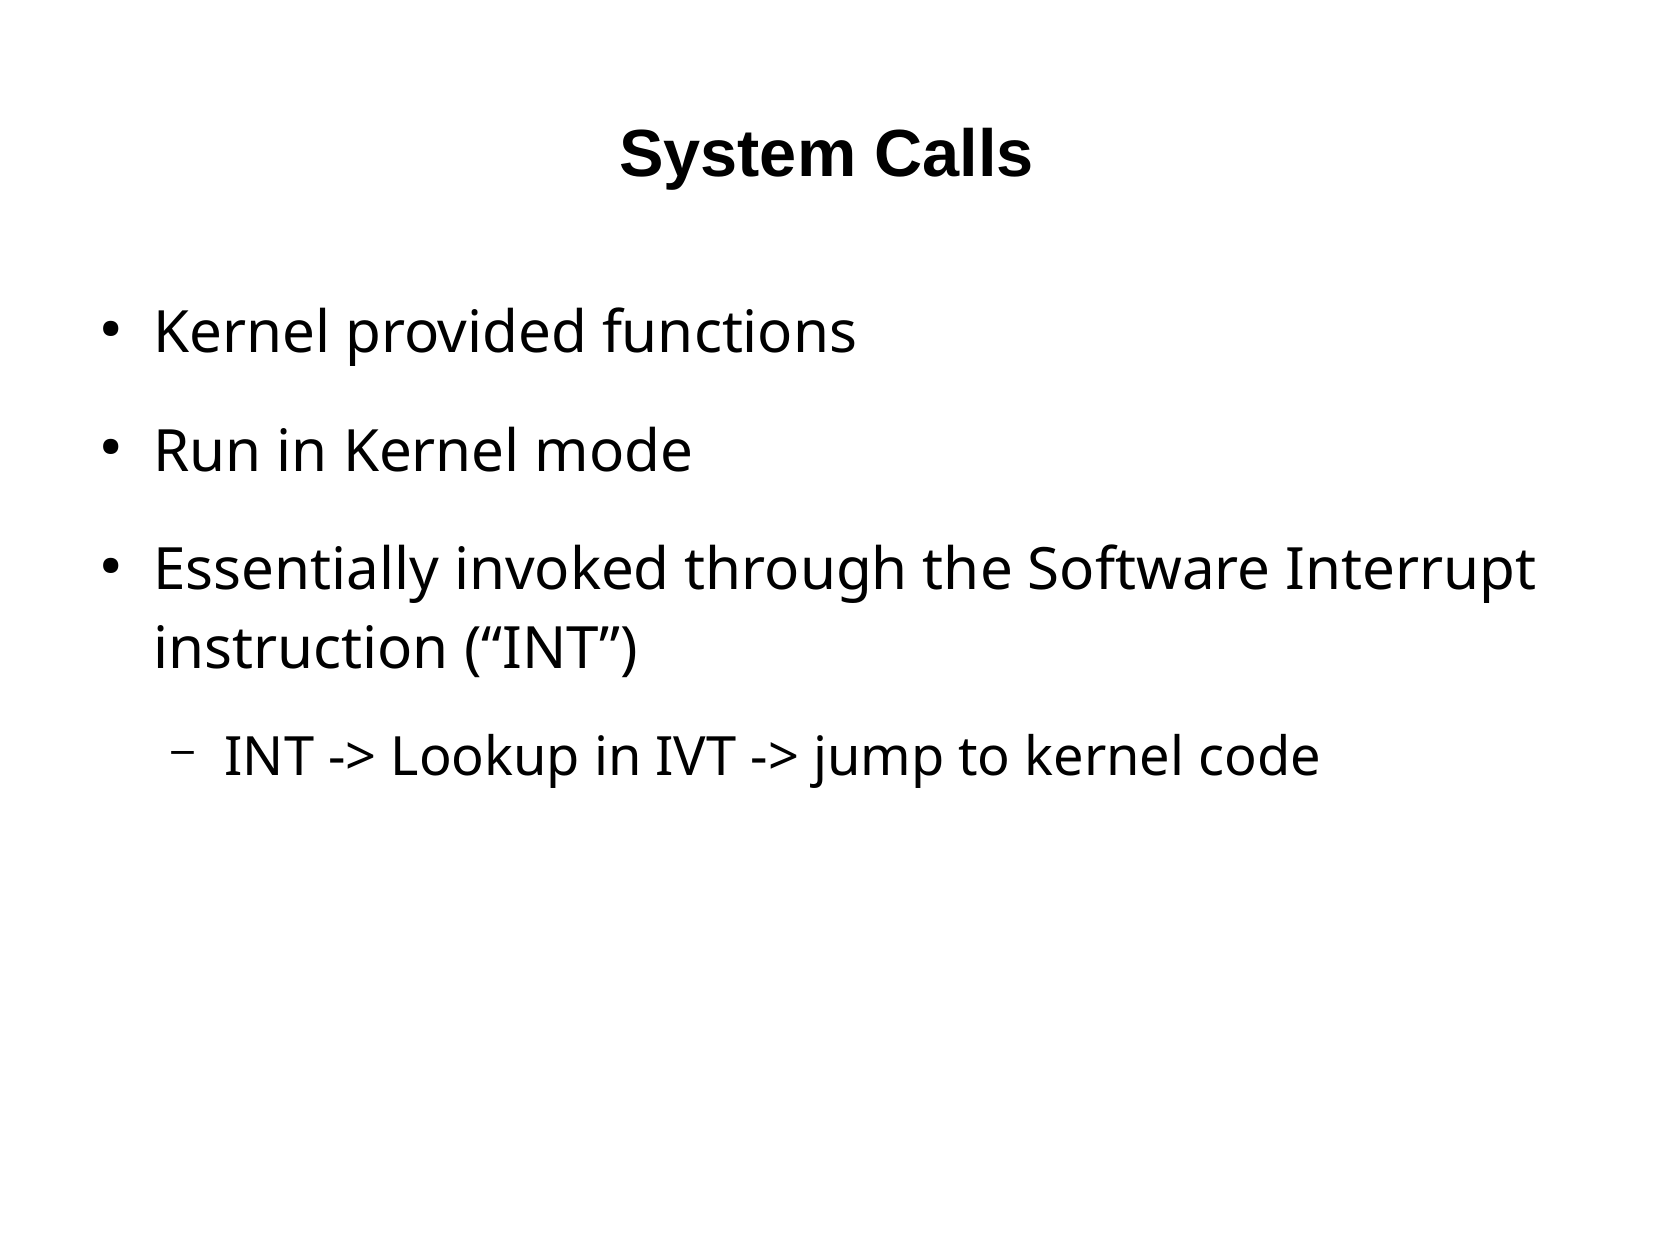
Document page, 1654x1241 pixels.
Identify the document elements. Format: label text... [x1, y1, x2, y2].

list Kernel provided functions Run in Kernel mode Essentially invoked through the Software Interrupt instruction (“INT”) INT -> Lookup in IVT -> jump to kernel code [82, 290, 1571, 1010]
title System Calls [82, 49, 1571, 257]
